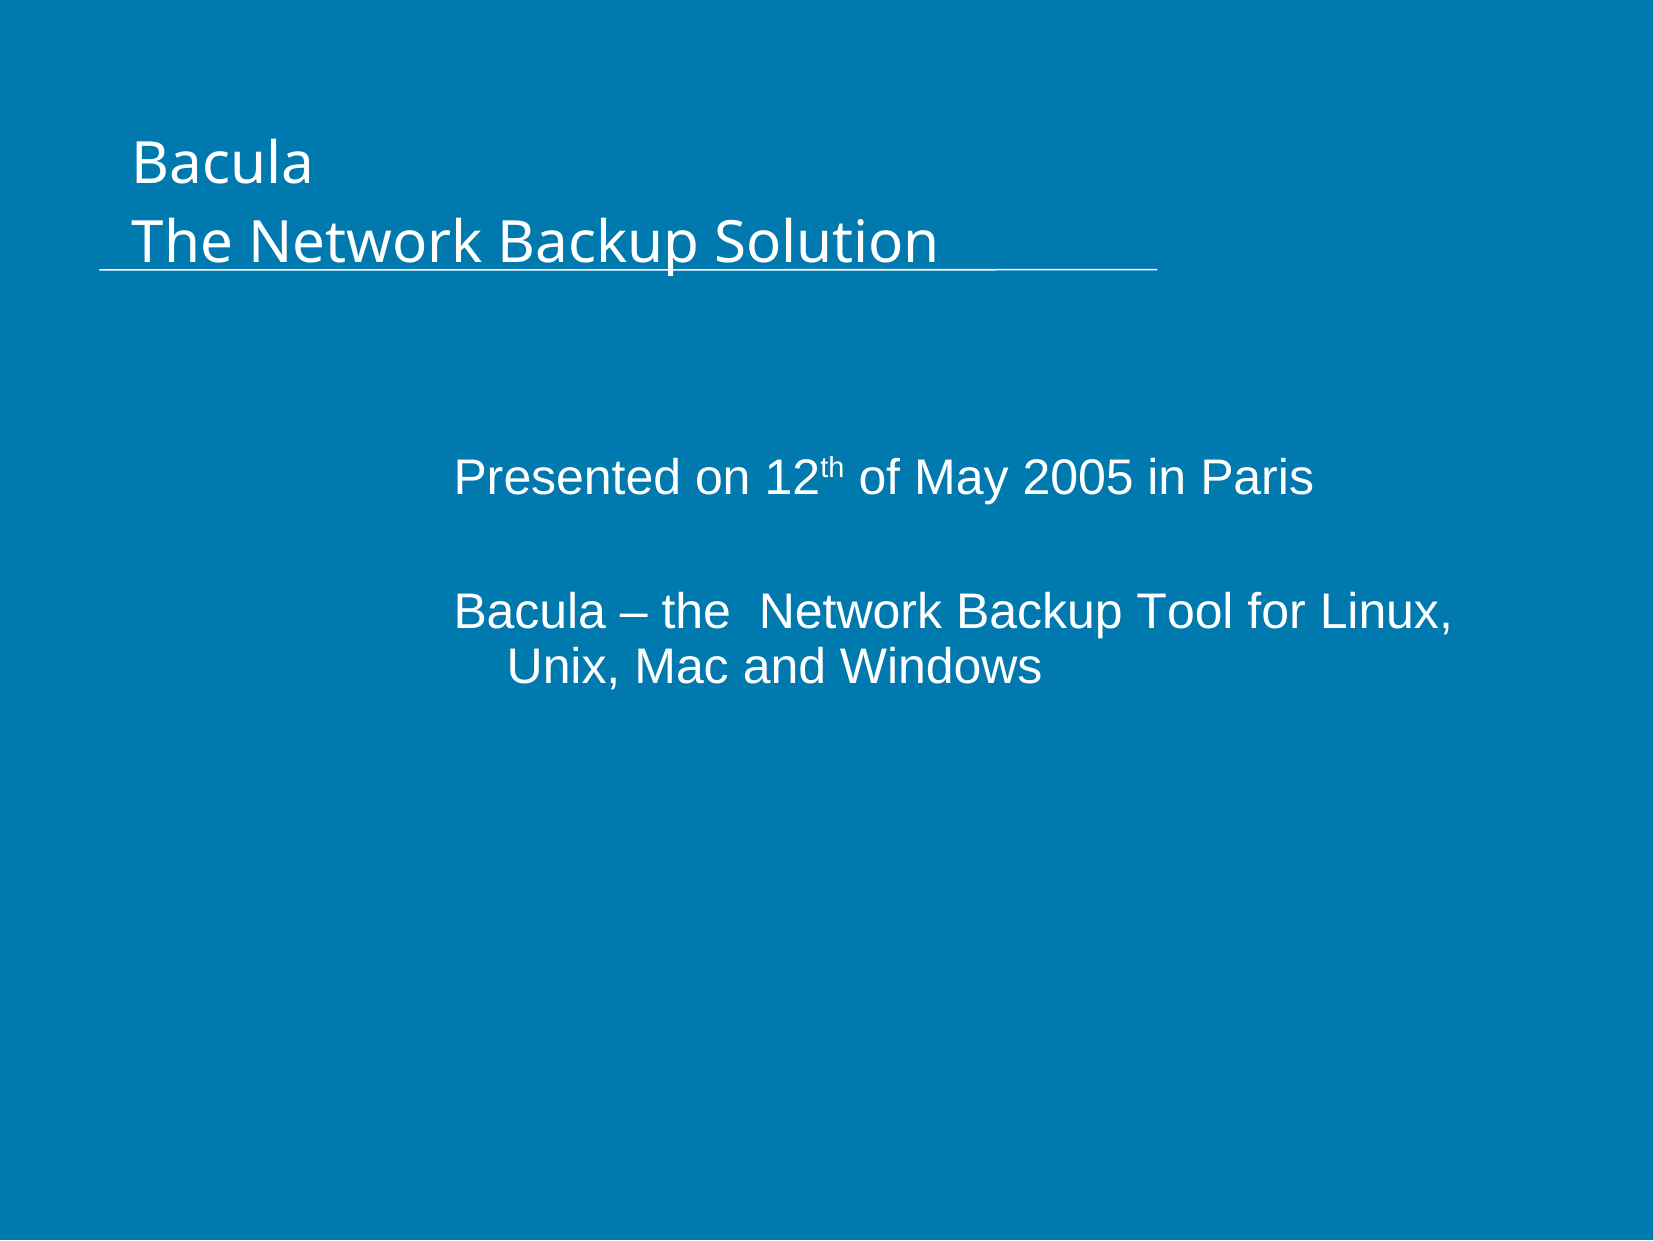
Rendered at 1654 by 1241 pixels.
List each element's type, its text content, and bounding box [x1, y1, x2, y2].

title Bacula The Network Backup Solution [102, 72, 1258, 280]
list Presented on 12th of May 2005 in Paris Bacula – the Network Backup Tool for Linux, Unix, Mac and Windows [435, 449, 1534, 1184]
